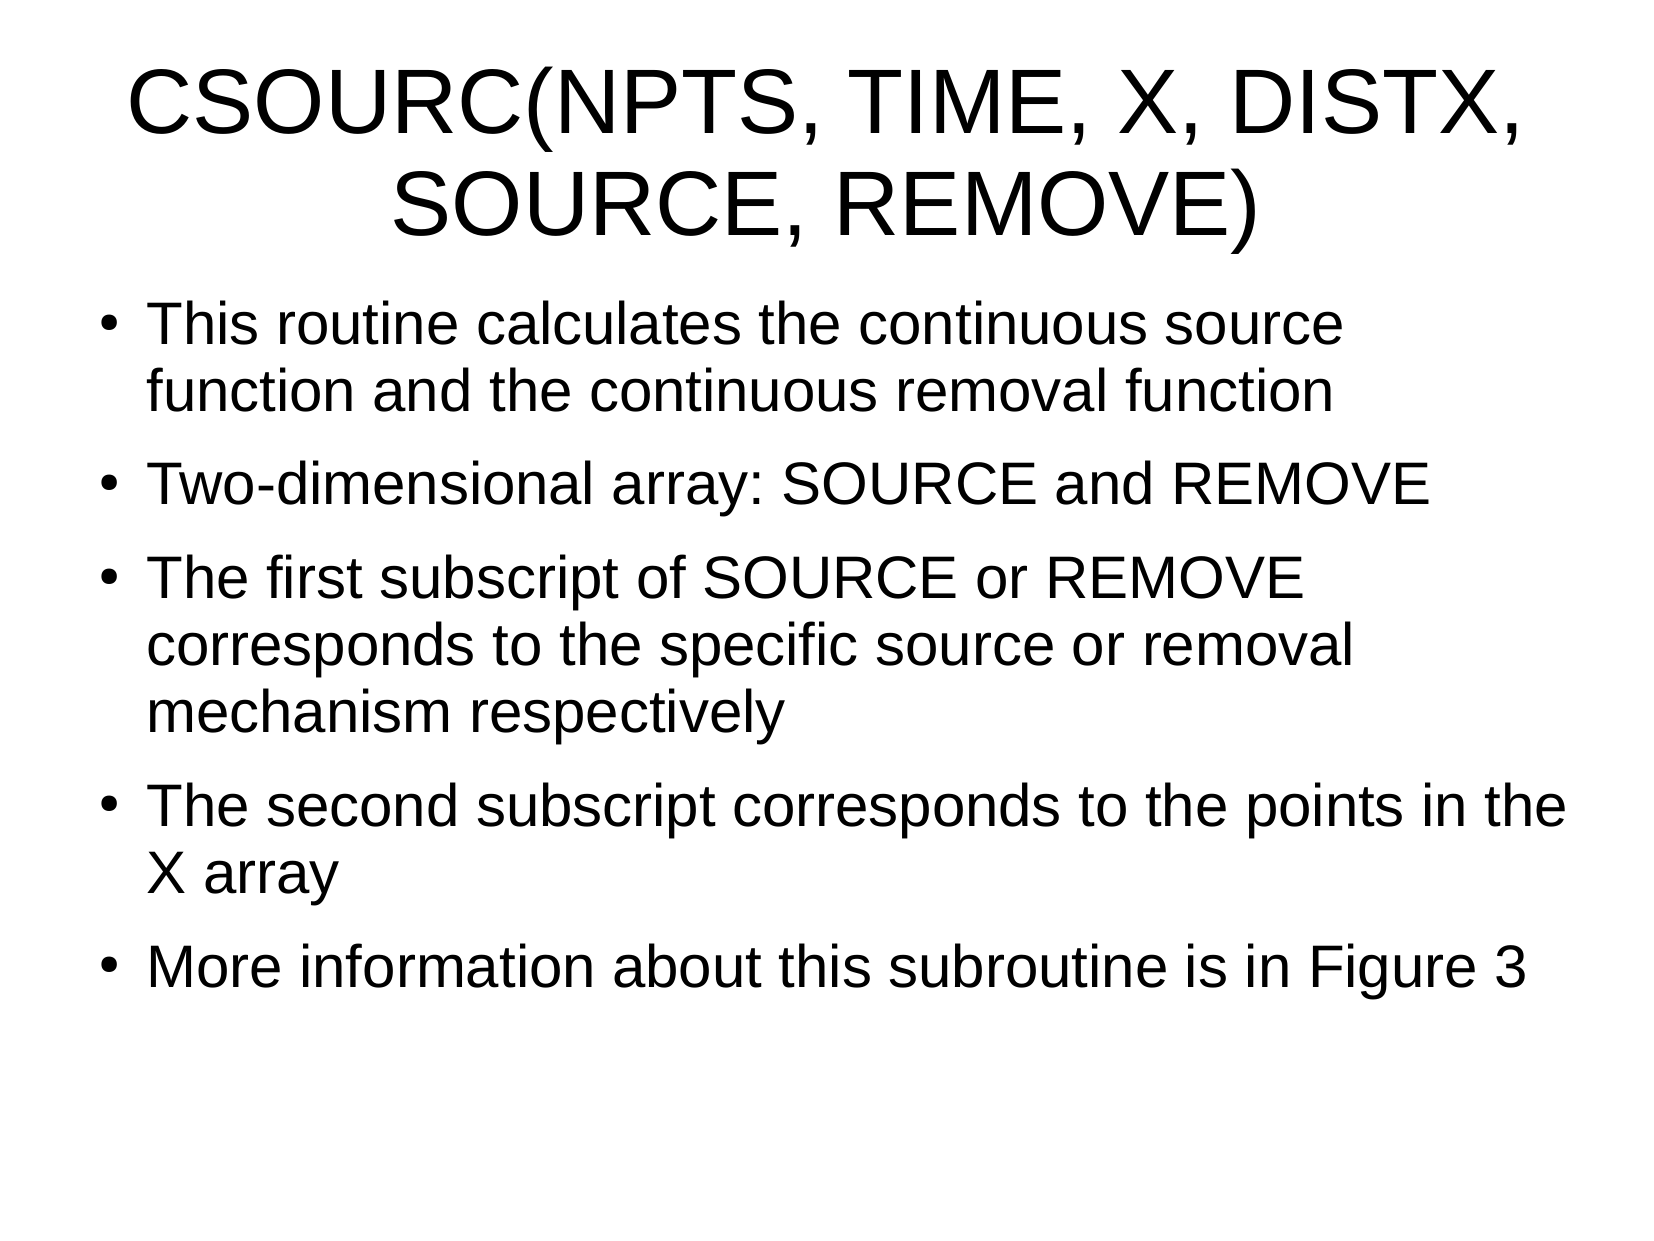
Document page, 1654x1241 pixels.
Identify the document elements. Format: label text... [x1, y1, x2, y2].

list This routine calculates the continuous source function and the continuous removal function Two-dimensional array: SOURCE and REMOVE The first subscript of SOURCE or REMOVE corresponds to the specific source or removal mechanism respectively The second subscript corresponds to the points in the X array More information about this subroutine is in Figure 3 [82, 290, 1571, 1010]
title CSOURC(NPTS, TIME, X, DISTX, SOURCE, REMOVE) [82, 49, 1571, 257]
